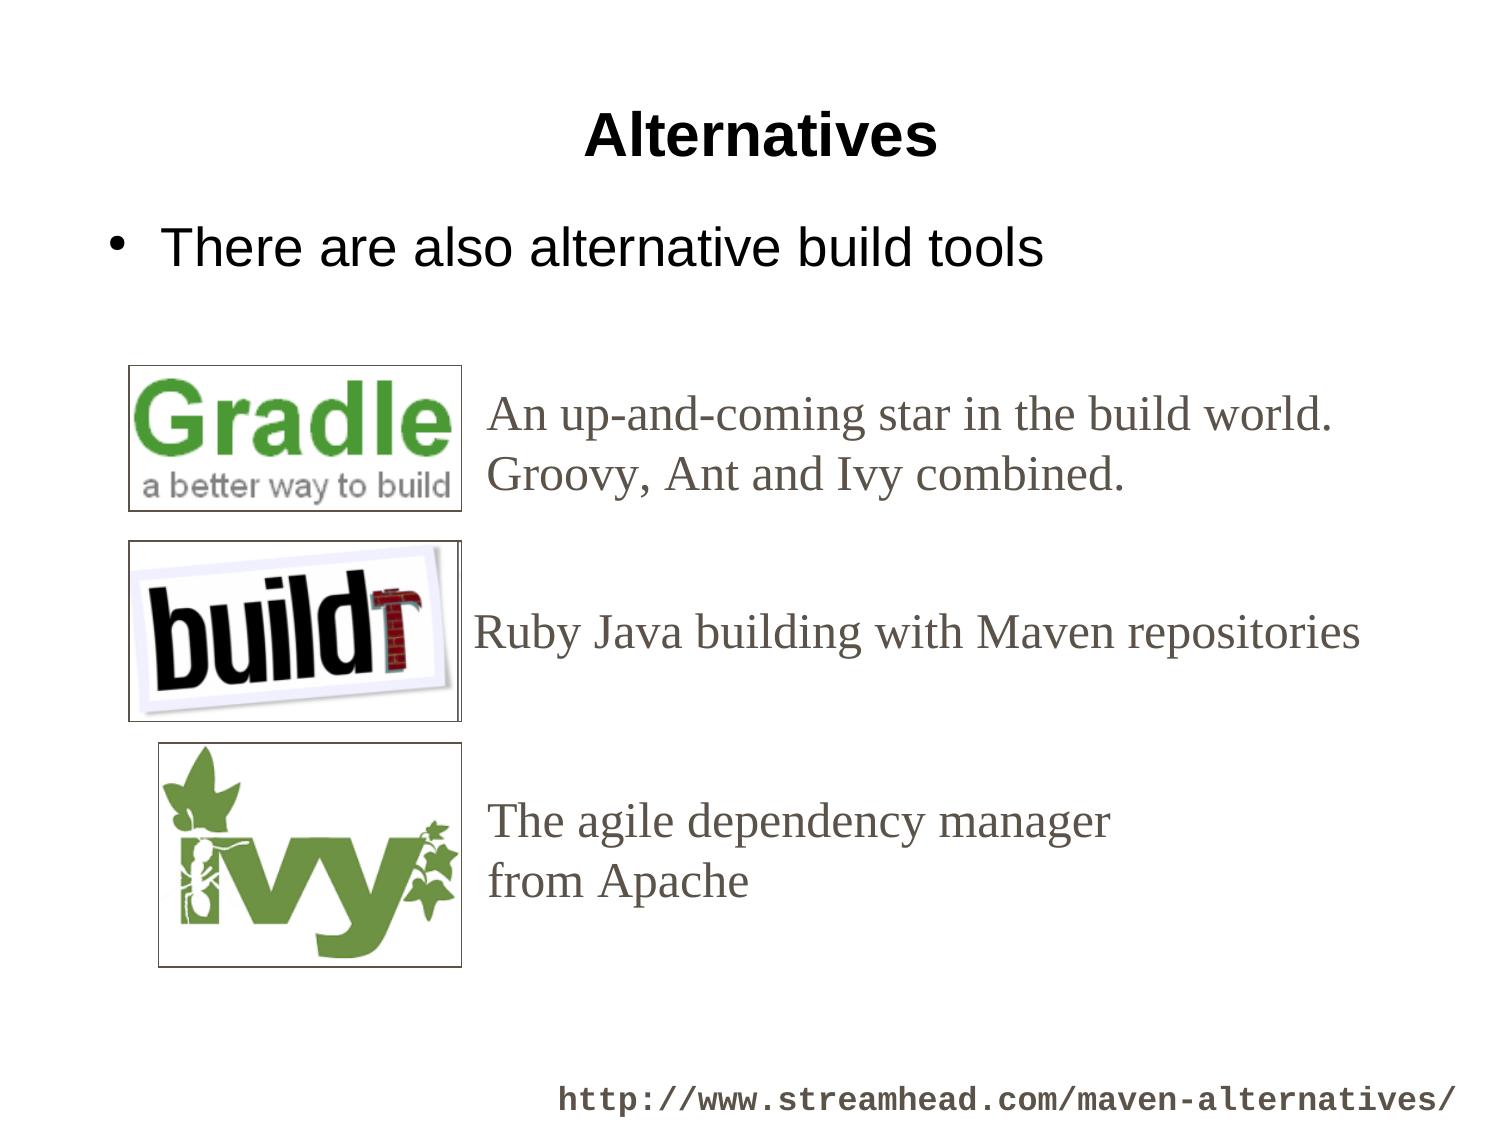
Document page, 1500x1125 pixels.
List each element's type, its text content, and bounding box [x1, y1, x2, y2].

text_box http://www.streamhead.com/maven-alternatives/ [543, 1069, 1493, 1125]
text_box The agile dependency manager from Apache [472, 779, 1207, 915]
picture [129, 366, 461, 511]
title Alternatives [75, 44, 1425, 177]
text_box An up-and-coming star in the build world. Groovy, Ant and Ivy combined. [471, 372, 1361, 509]
text_box Ruby Java building with Maven repositories [458, 590, 1377, 666]
picture [159, 743, 461, 967]
picture [129, 541, 461, 721]
list There are also alternative build tools [75, 204, 1395, 1075]
